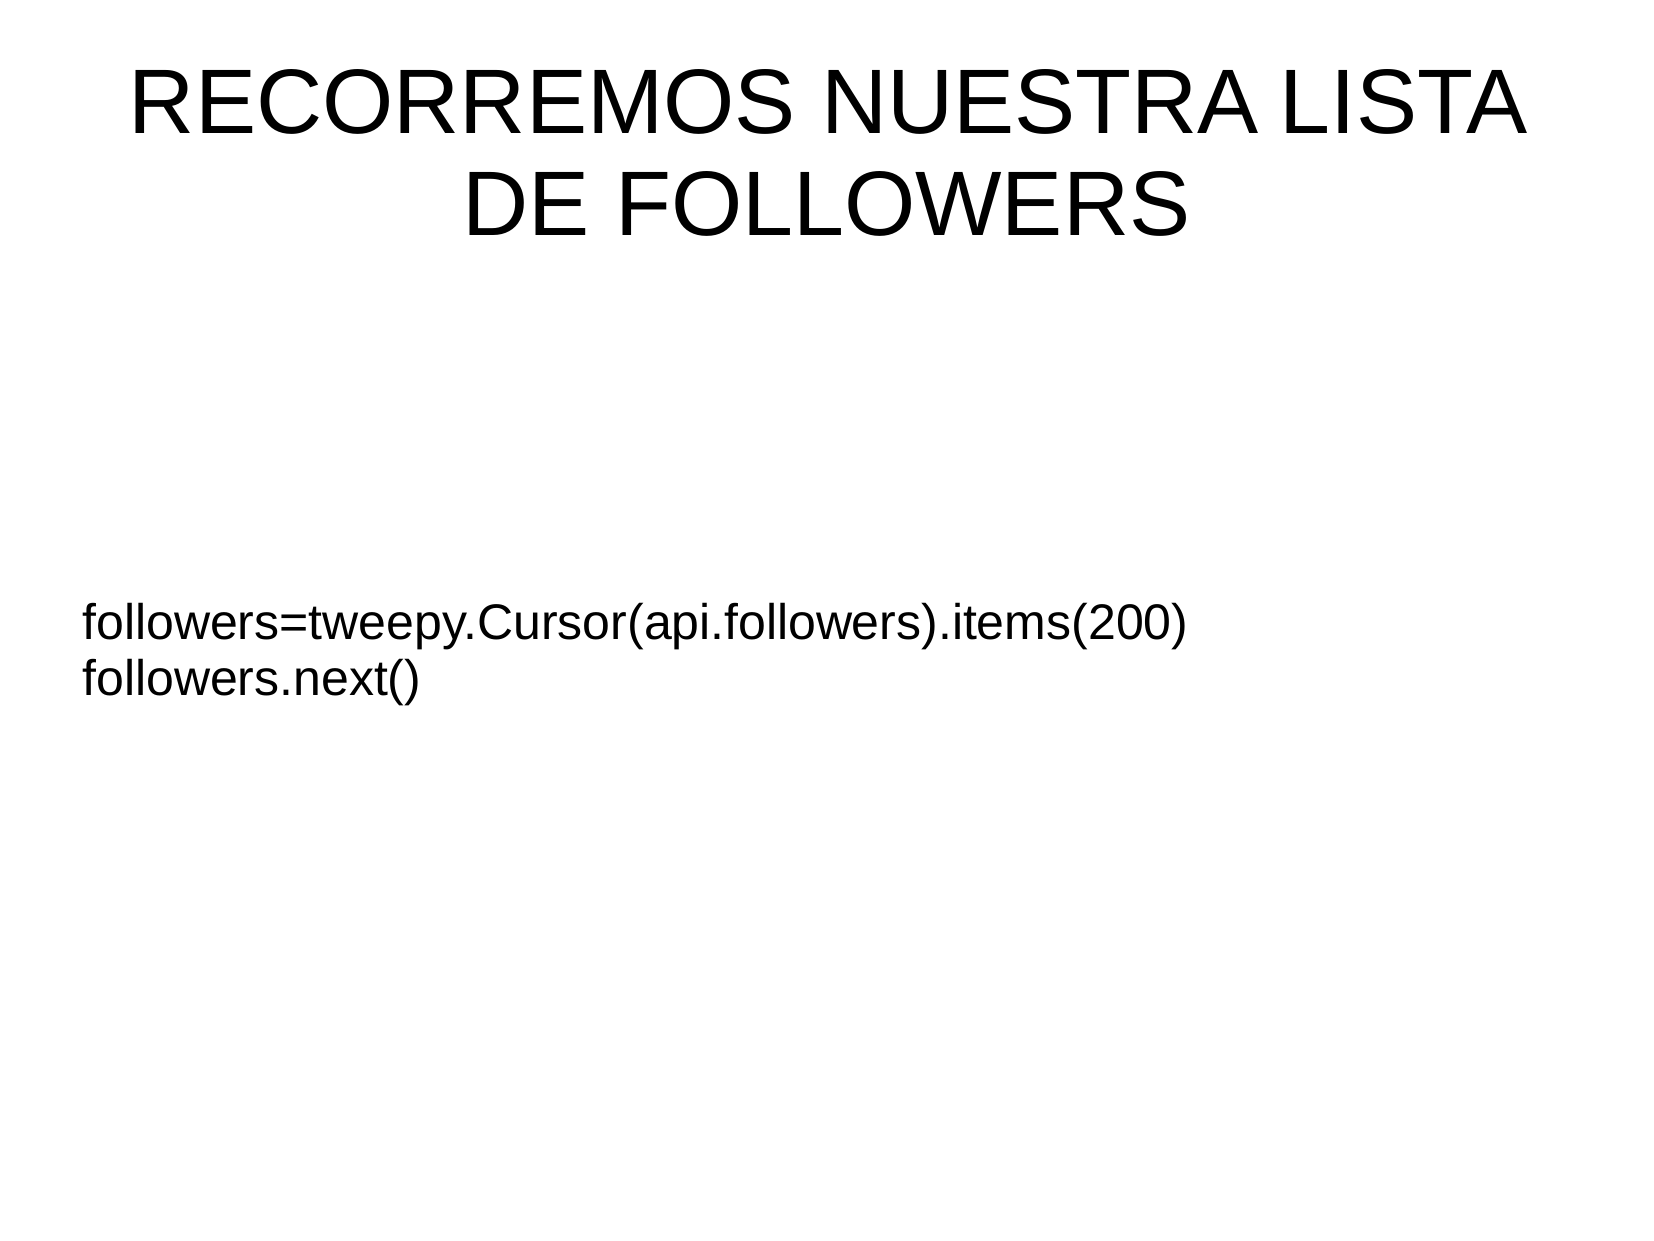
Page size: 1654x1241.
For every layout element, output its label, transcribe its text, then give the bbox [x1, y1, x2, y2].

subtitle followers=tweepy.Cursor(api.followers).items(200) followers.next() [82, 290, 1571, 1010]
title RECORREMOS NUESTRA LISTA DE FOLLOWERS [82, 49, 1571, 257]
